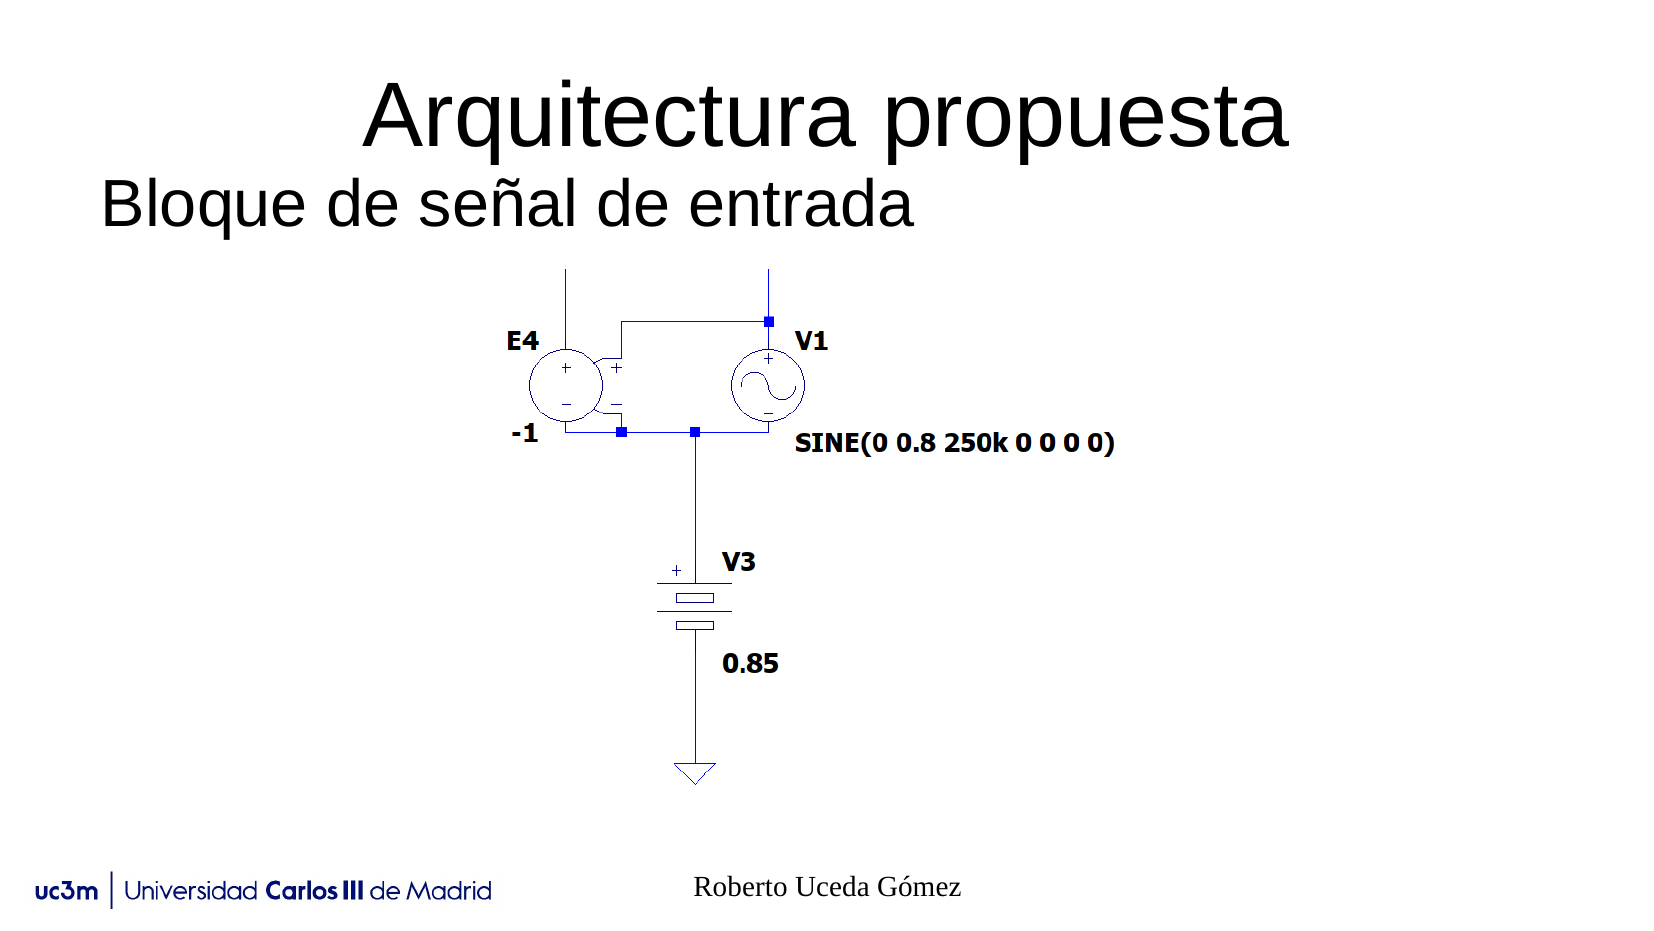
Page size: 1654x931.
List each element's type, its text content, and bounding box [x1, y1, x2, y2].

picture [15, 269, 1124, 915]
title Arquitectura propuesta [82, 36, 1571, 193]
list Bloque de señal de entrada [30, 165, 1519, 706]
